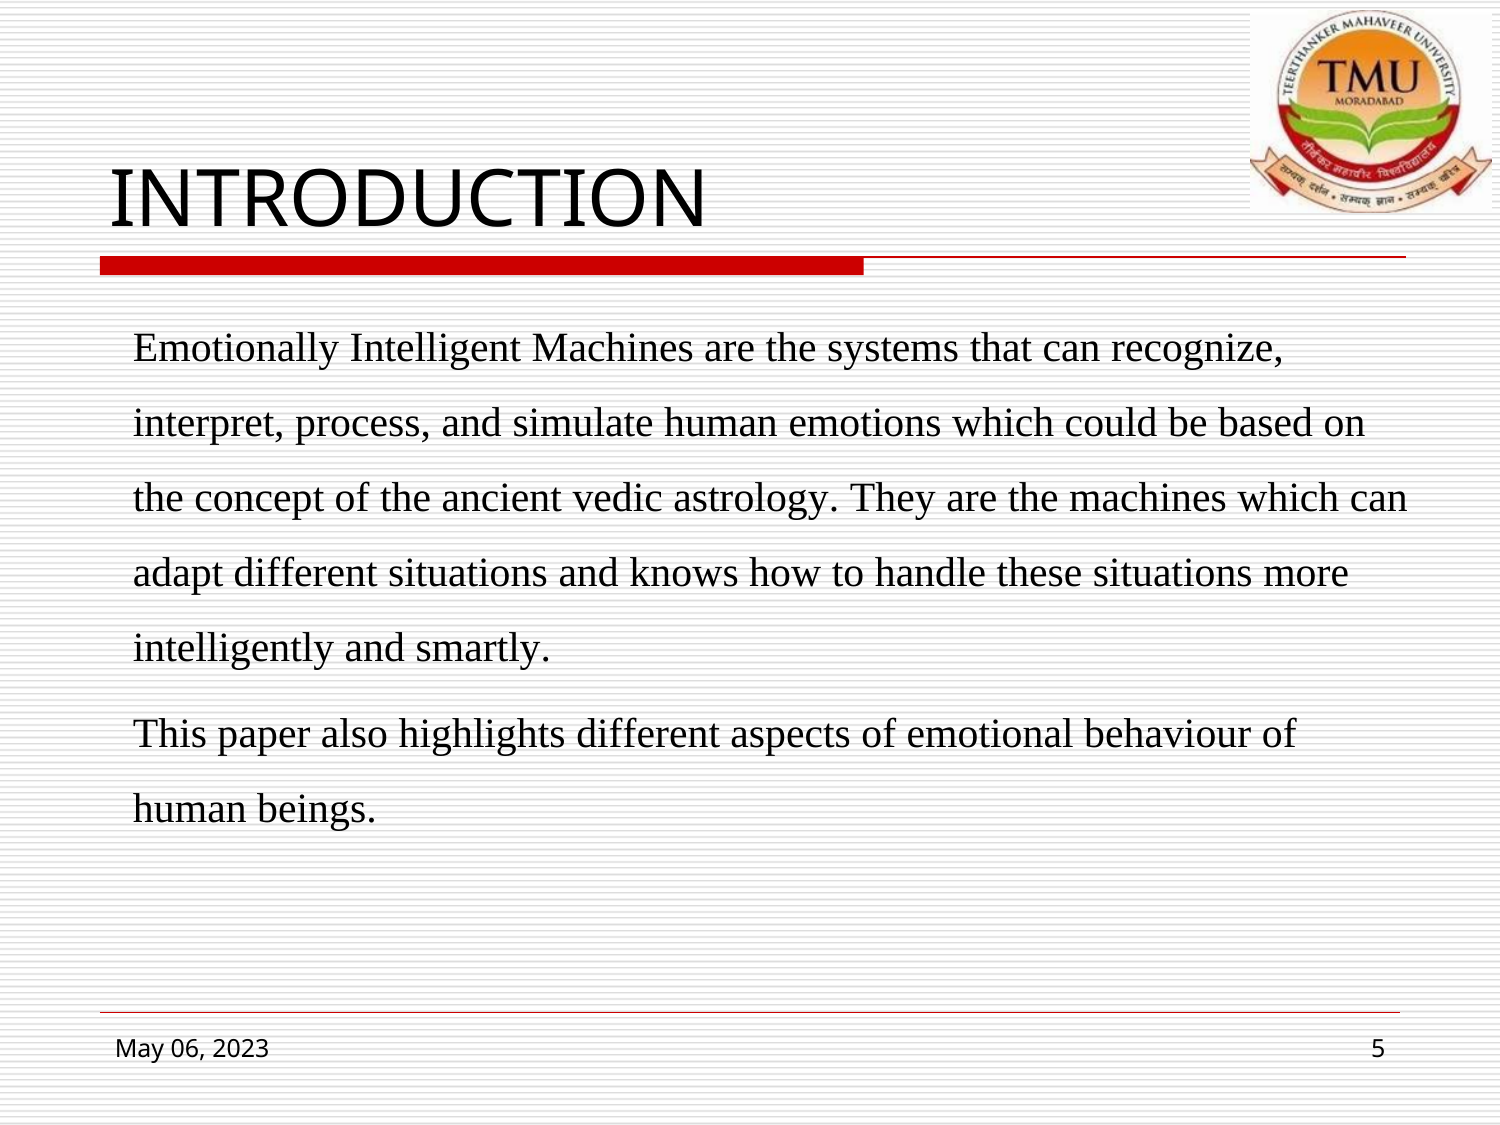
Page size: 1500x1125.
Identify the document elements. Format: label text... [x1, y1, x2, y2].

text_box <number> [1074, 1024, 1401, 1103]
picture [0, 0, 1500, 1125]
text_box May 06, 2023 [99, 1024, 426, 1103]
title INTRODUCTION [94, 50, 1407, 250]
list Emotionally Intelligent Machines are the systems that can recognize, interpret, process, and simulate human emotions which could be based on the concept of the ancient vedic astrology. They are the machines which can adapt different situations and knows how to handle these situations more intelligently and smartly. This paper also highlights different aspects of emotional behaviour of human beings. [117, 287, 1426, 1038]
